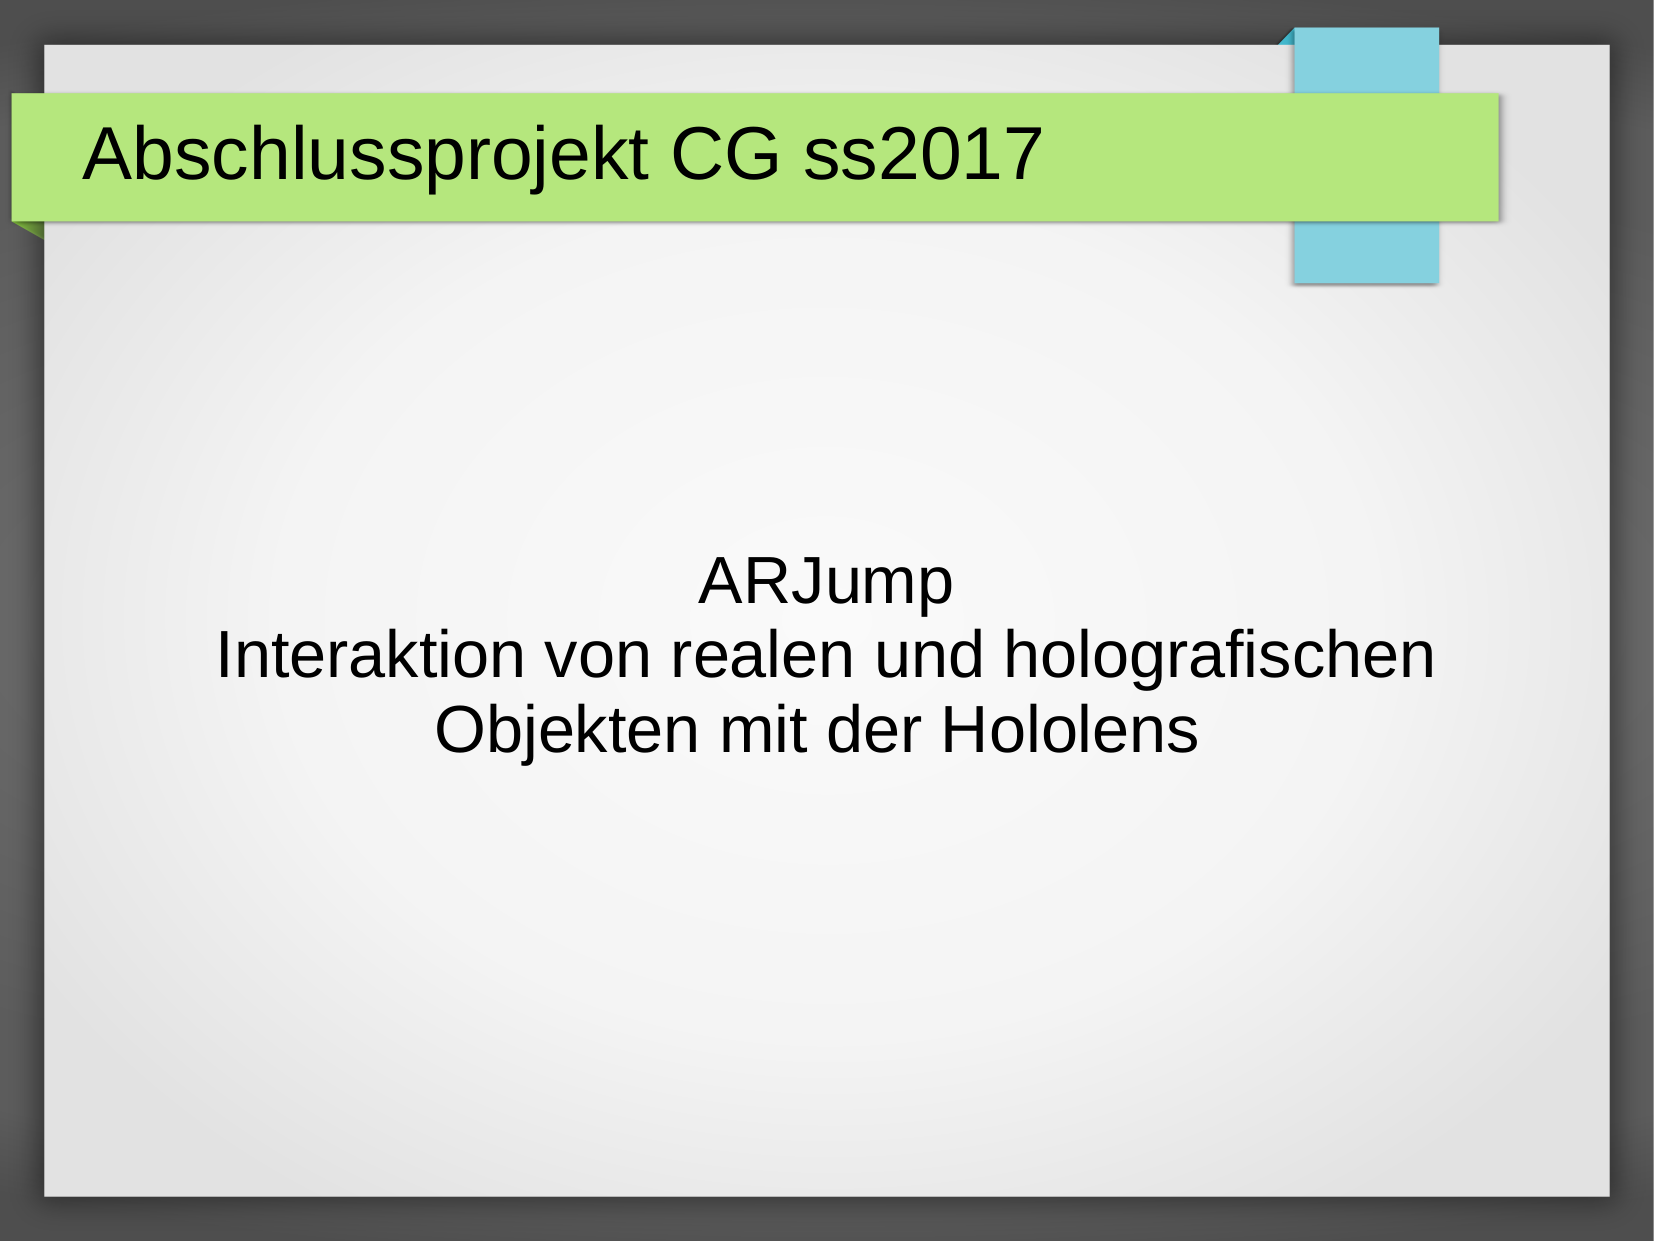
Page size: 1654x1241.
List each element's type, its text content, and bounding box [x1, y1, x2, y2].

title Abschlussprojekt CG ss2017 [82, 94, 1264, 213]
picture [0, 0, 1654, 1241]
subtitle ARJump Interaktion von realen und holografischen Objekten mit der Hololens [82, 295, 1571, 1015]
